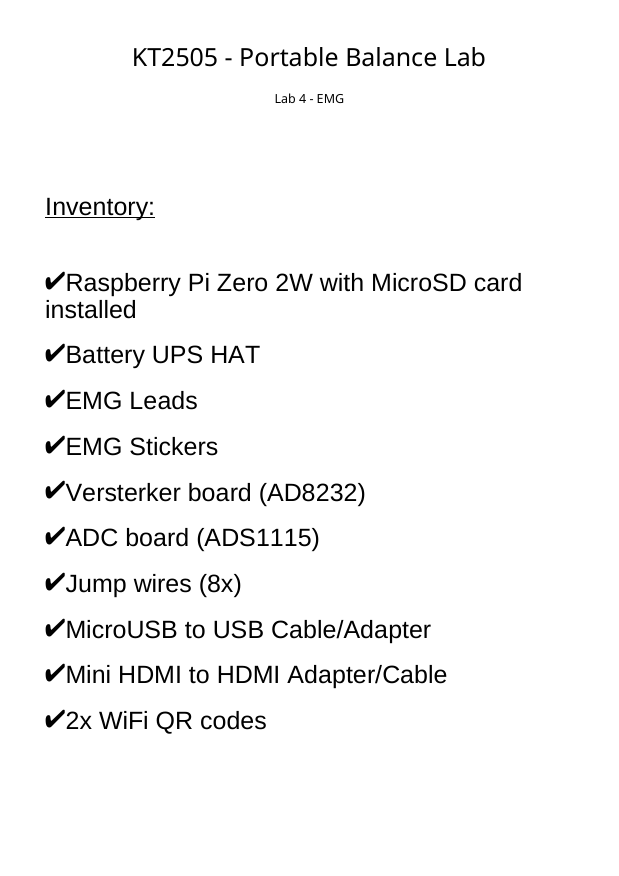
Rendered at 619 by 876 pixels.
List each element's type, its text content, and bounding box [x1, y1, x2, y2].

list Inventory: Raspberry Pi Zero 2W with MicroSD card installed Battery UPS HAT EMG Leads EMG Stickers Versterker board (AD8232) ADC board (ADS1115) Jump wires (8x) MicroUSB to USB Cable/Adapter Mini HDMI to HDMI Adapter/Cable 2x WiFi QR codes [45, 193, 574, 822]
list Lab 4 - EMG [45, 90, 574, 111]
title KT2505 - Portable Balance Lab [45, 46, 574, 88]
